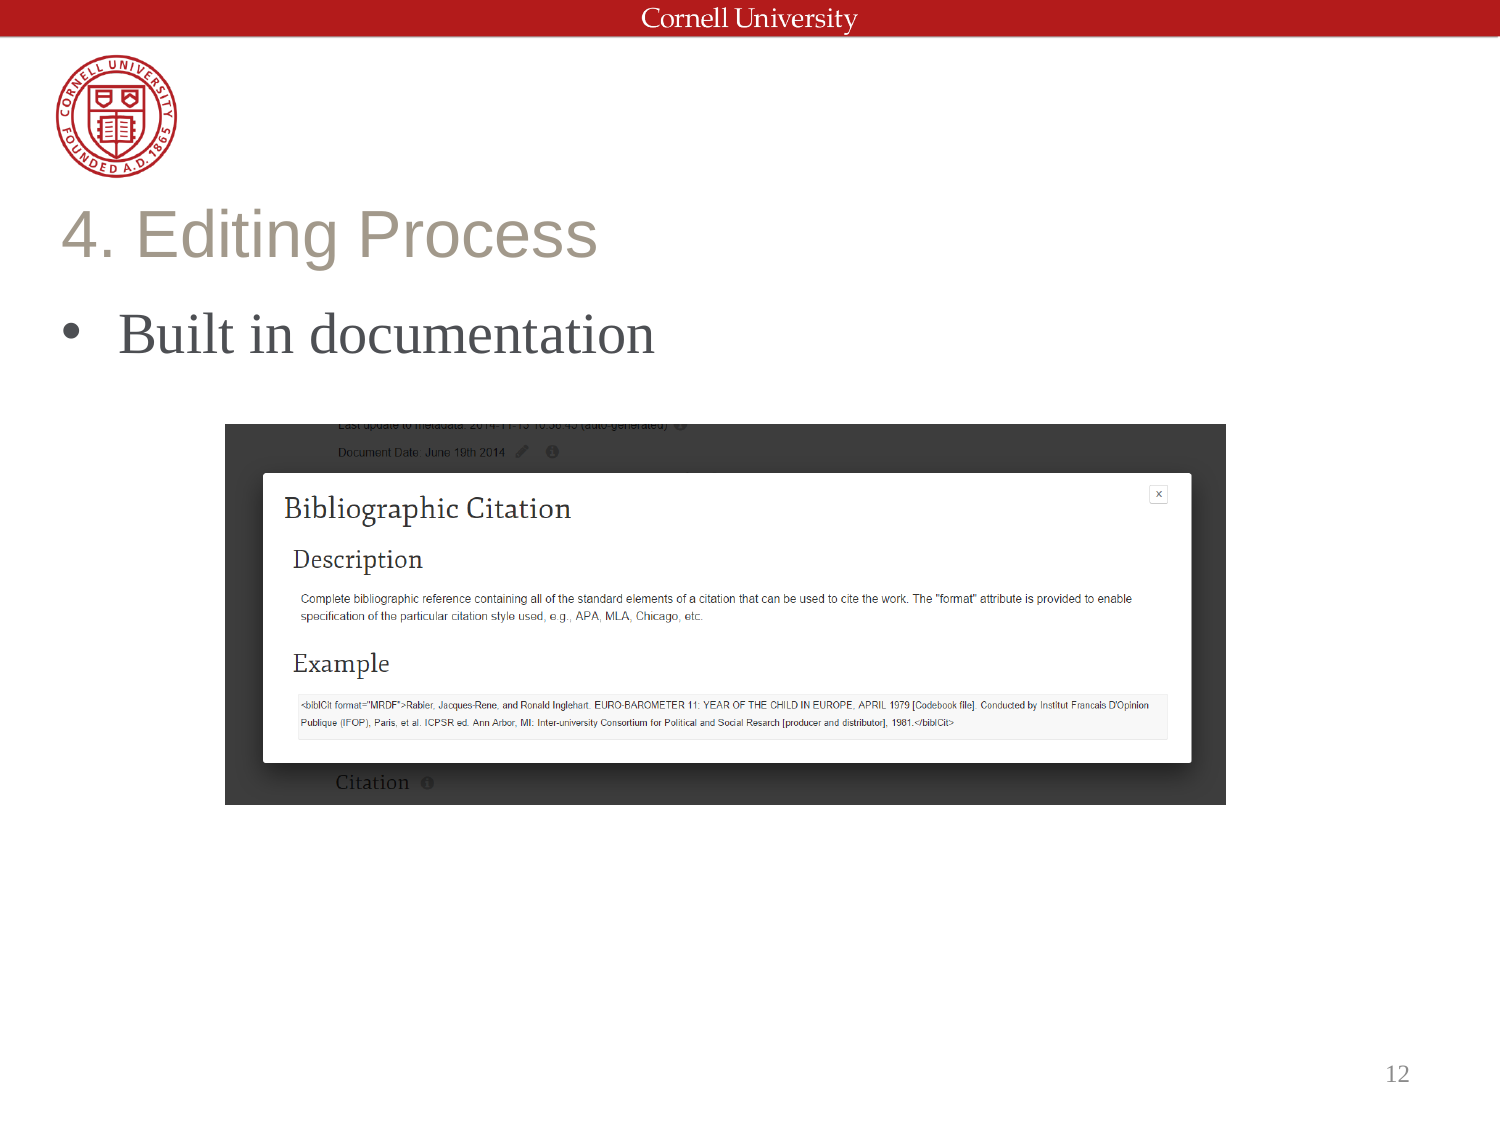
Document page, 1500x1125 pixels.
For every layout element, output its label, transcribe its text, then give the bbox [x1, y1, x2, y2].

list Built in documentation [46, 287, 1471, 400]
slide_number <number> [1074, 1042, 1425, 1103]
picture [50, 50, 195, 174]
picture [225, 424, 1226, 805]
title 4. Editing Process [46, 174, 1471, 287]
picture [635, 0, 860, 60]
